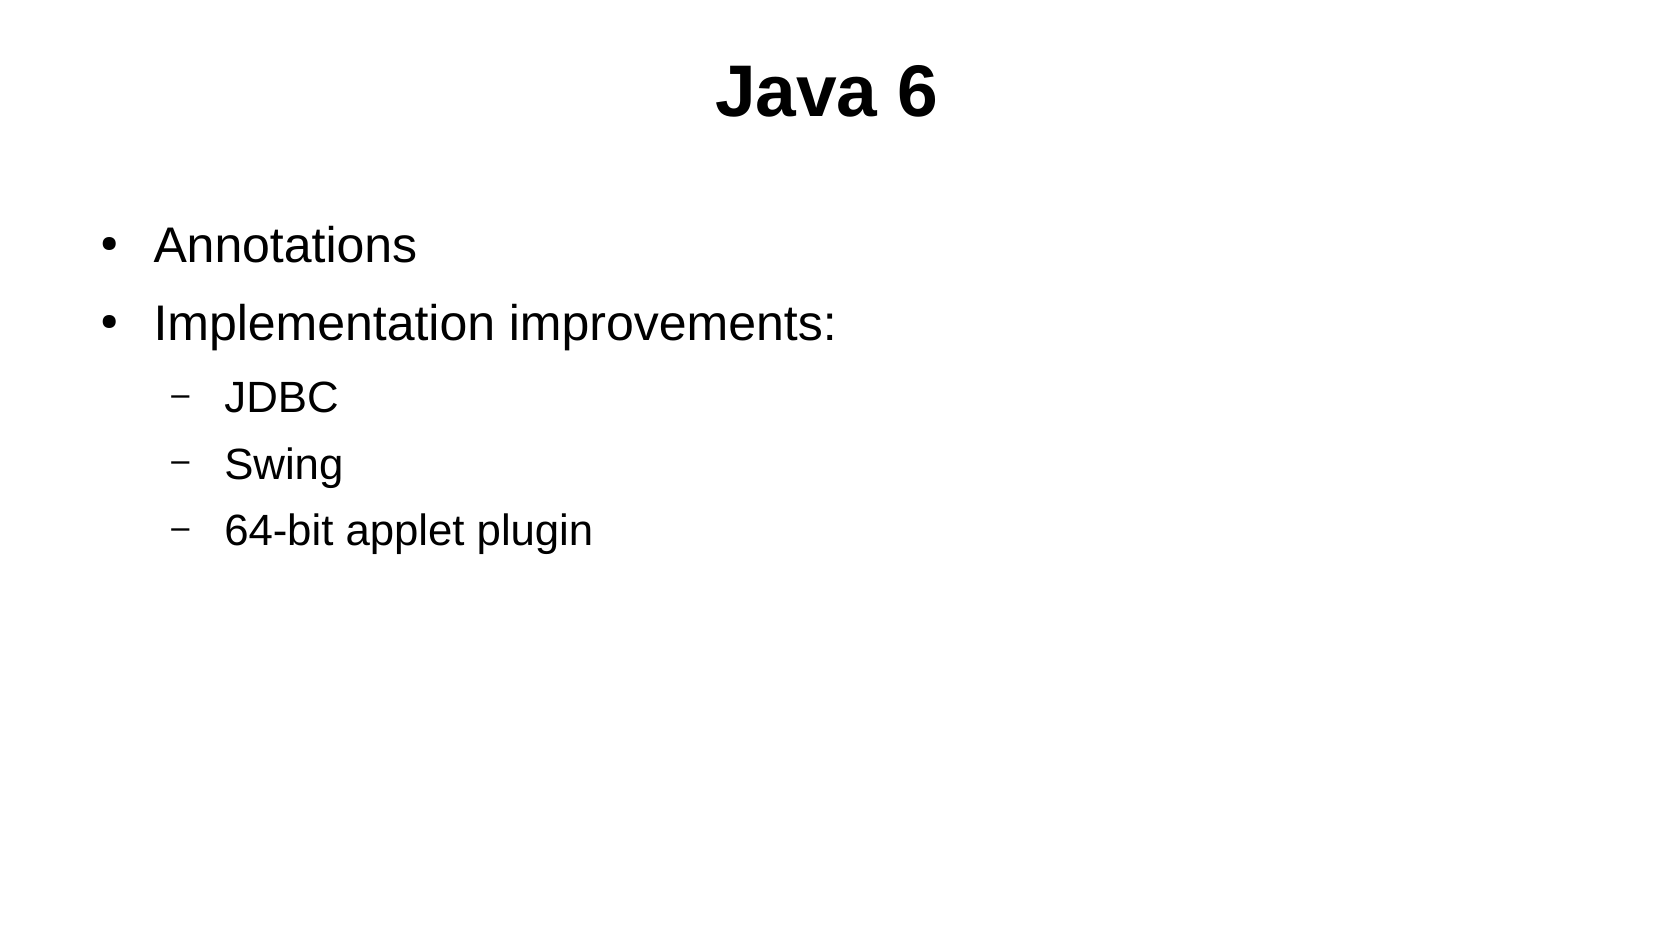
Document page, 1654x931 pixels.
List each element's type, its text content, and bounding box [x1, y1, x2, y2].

list Annotations Implementation improvements: JDBC Swing 64-bit applet plugin [82, 217, 1538, 758]
title Java 6 [82, 37, 1571, 147]
